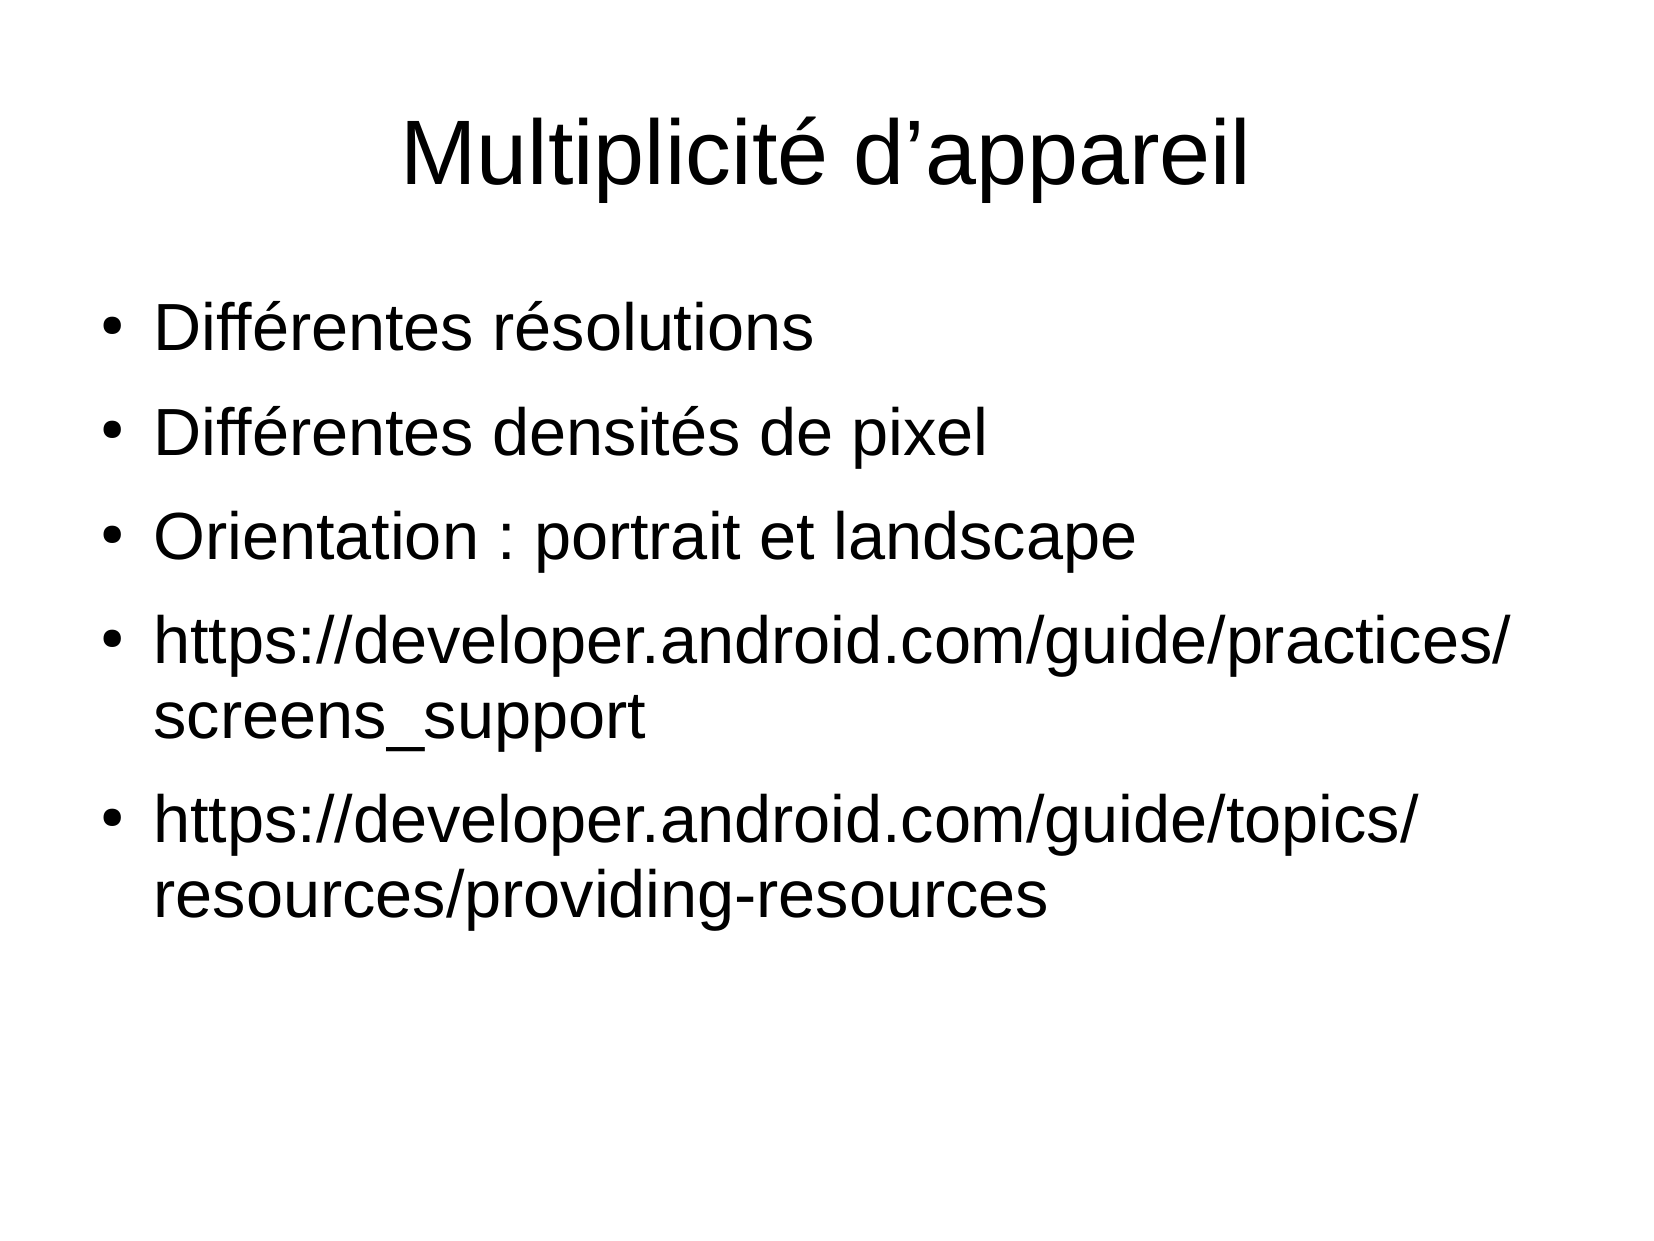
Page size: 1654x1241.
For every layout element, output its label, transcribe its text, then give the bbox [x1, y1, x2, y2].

list Différentes résolutions Différentes densités de pixel Orientation : portrait et landscape https://developer.android.com/guide/practices/screens_support https://developer.android.com/guide/topics/resources/providing-resources [82, 290, 1571, 1010]
title Multiplicité d’appareil [82, 49, 1571, 257]
